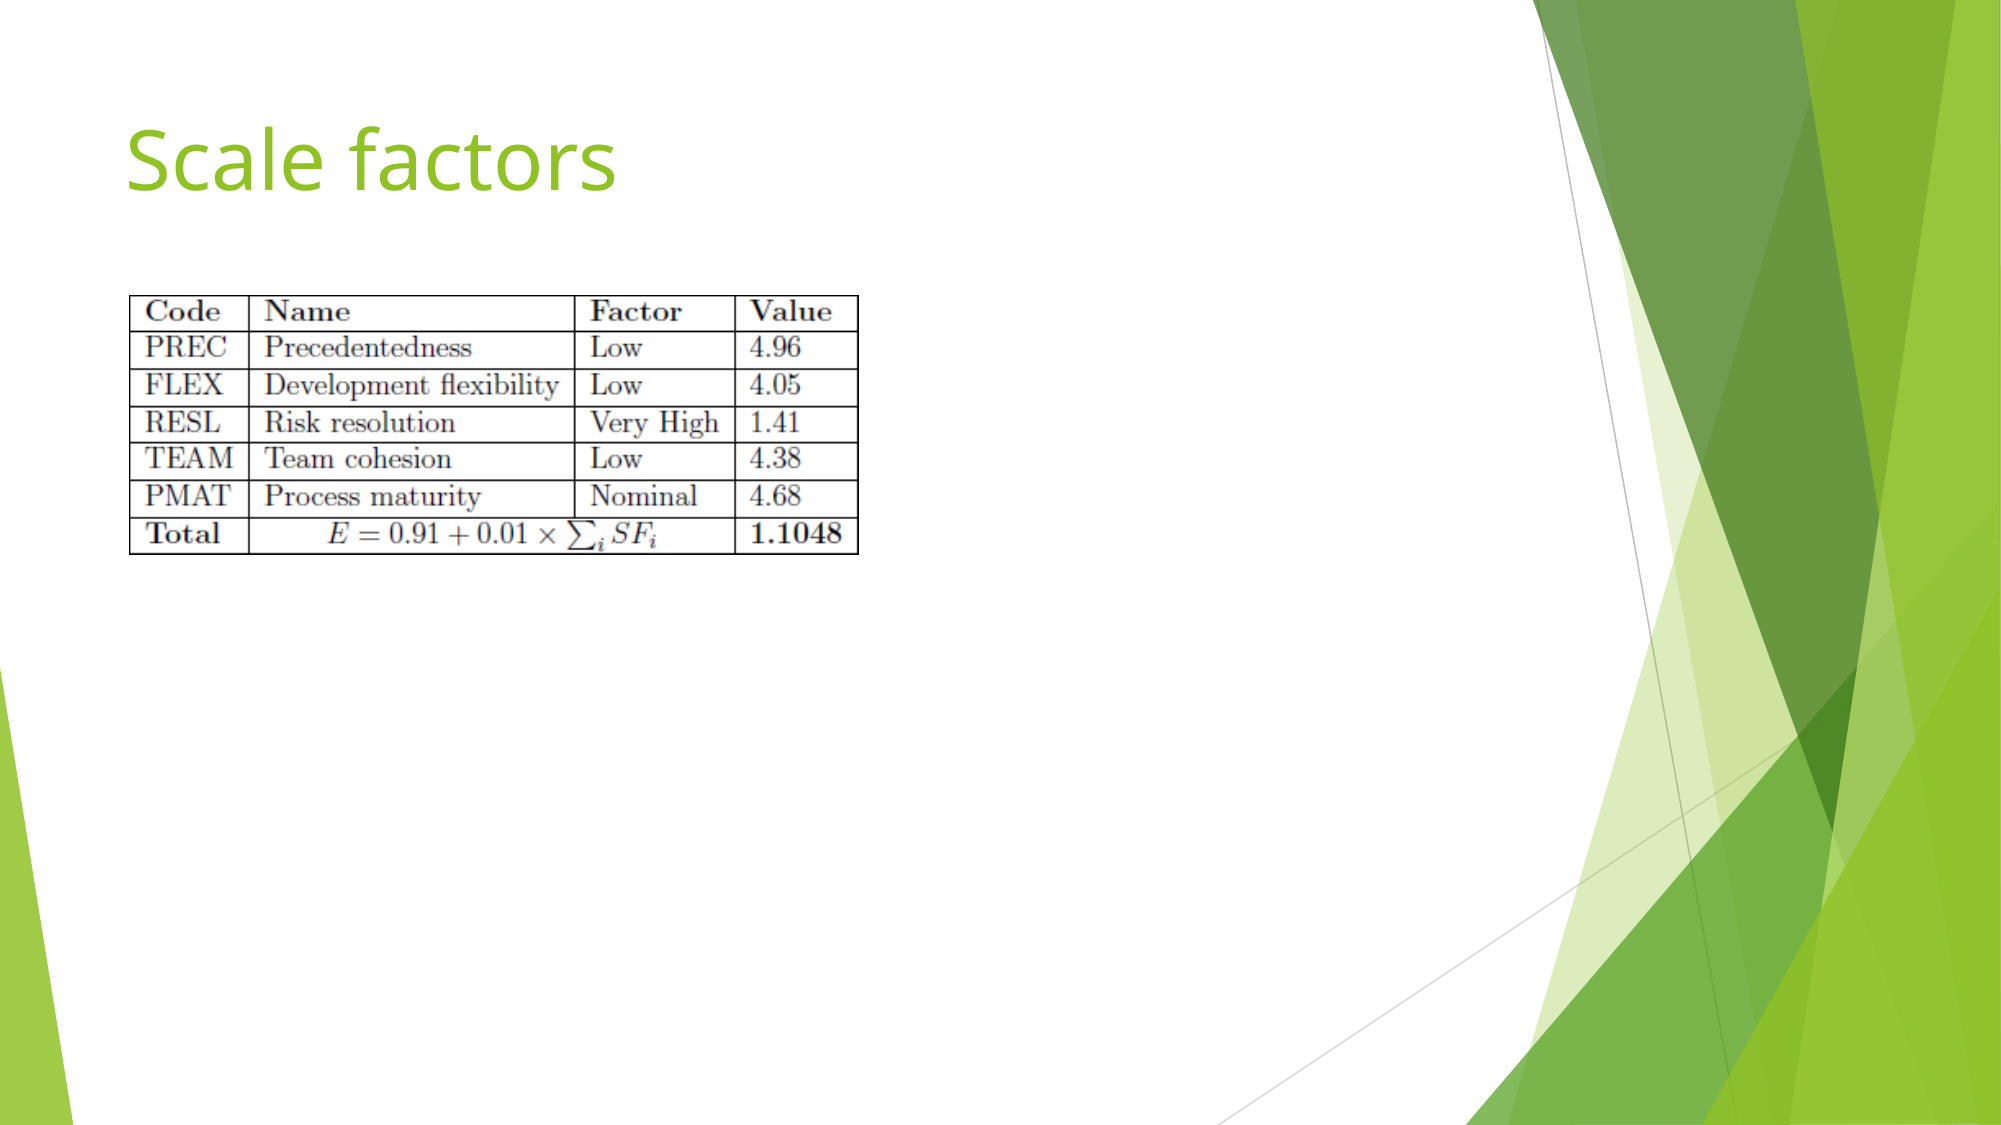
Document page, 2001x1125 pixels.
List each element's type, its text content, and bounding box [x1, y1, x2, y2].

title Scale factors [111, 99, 1522, 317]
picture [129, 295, 859, 555]
